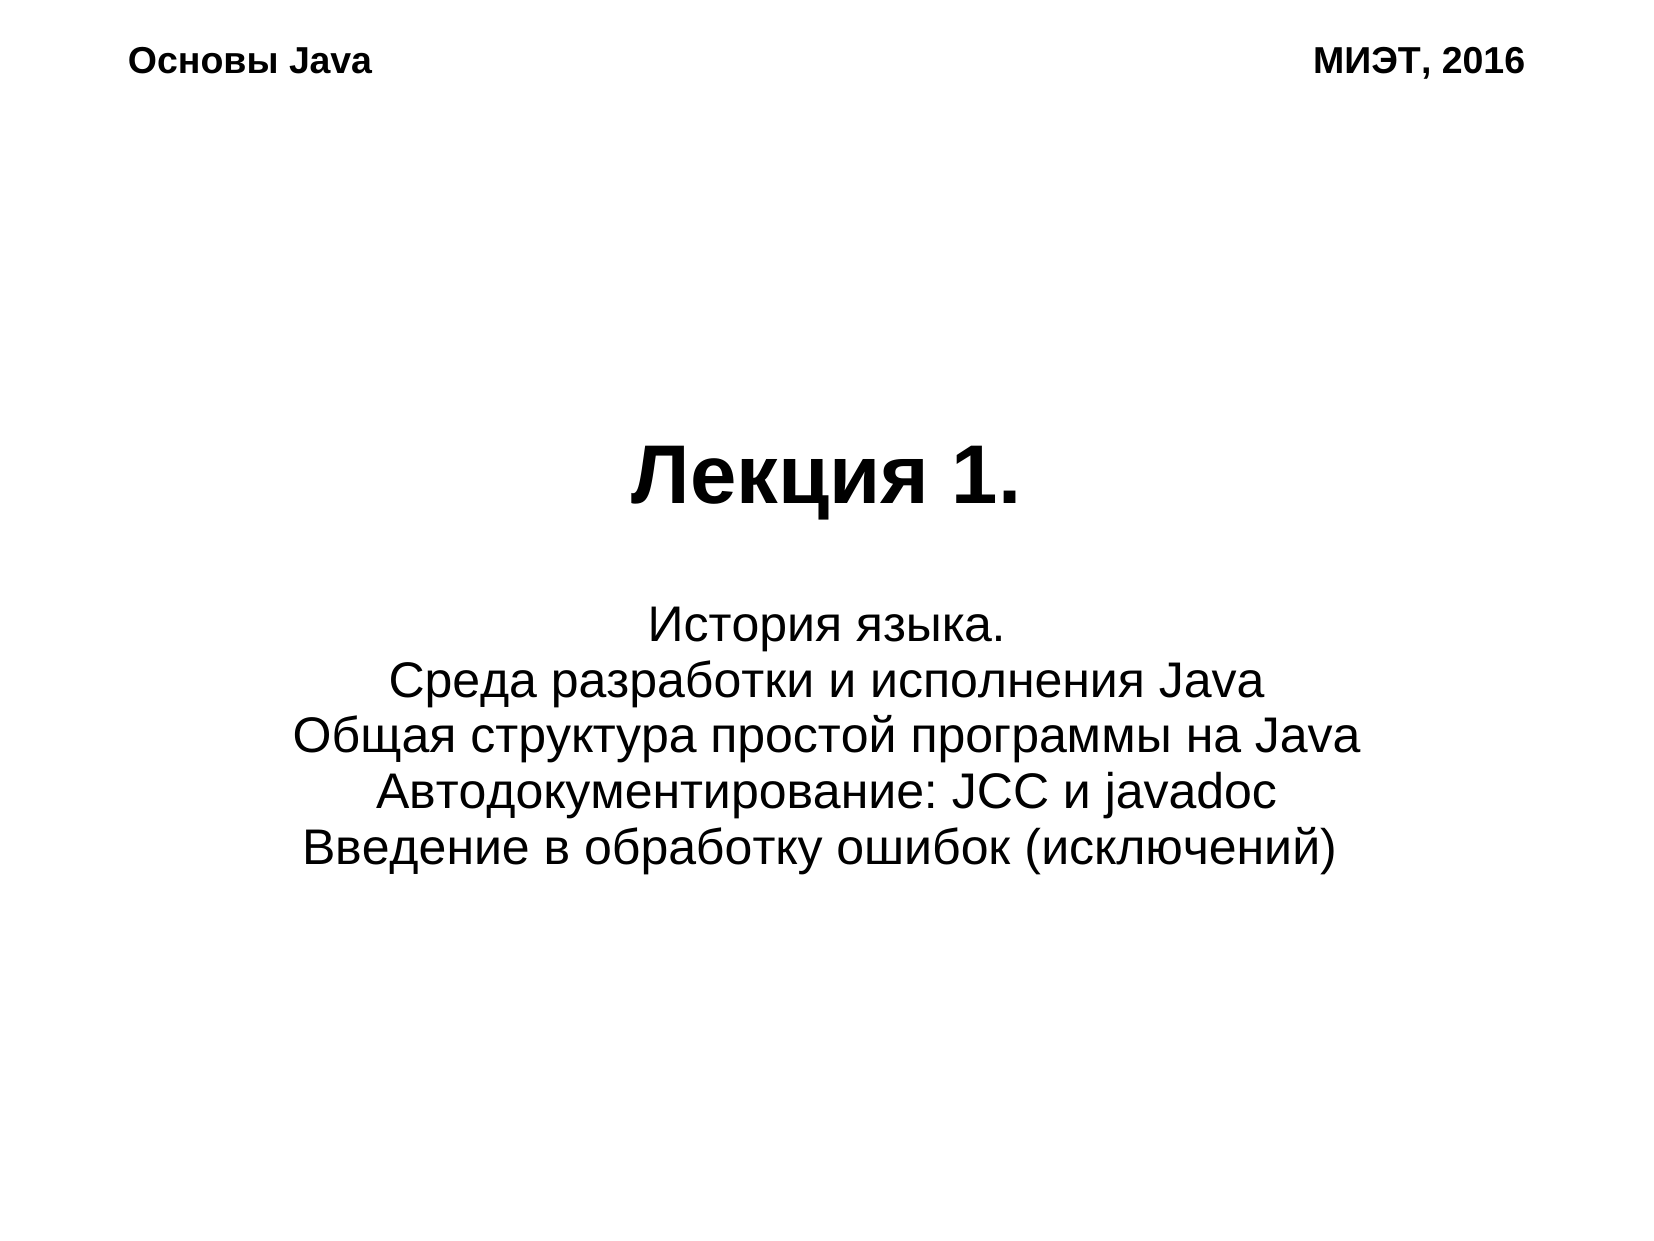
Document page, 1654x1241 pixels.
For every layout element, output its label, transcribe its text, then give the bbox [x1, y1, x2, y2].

subtitle Лекция 1. История языка. Среда разработки и исполнения Java Общая структура простой программы на Java Автодокументирование: JCC и javadoc Введение в обработку ошибок (исключений) [23, 94, 1630, 1205]
title Основы Java МИЭТ, 2016 [82, 25, 1571, 94]
